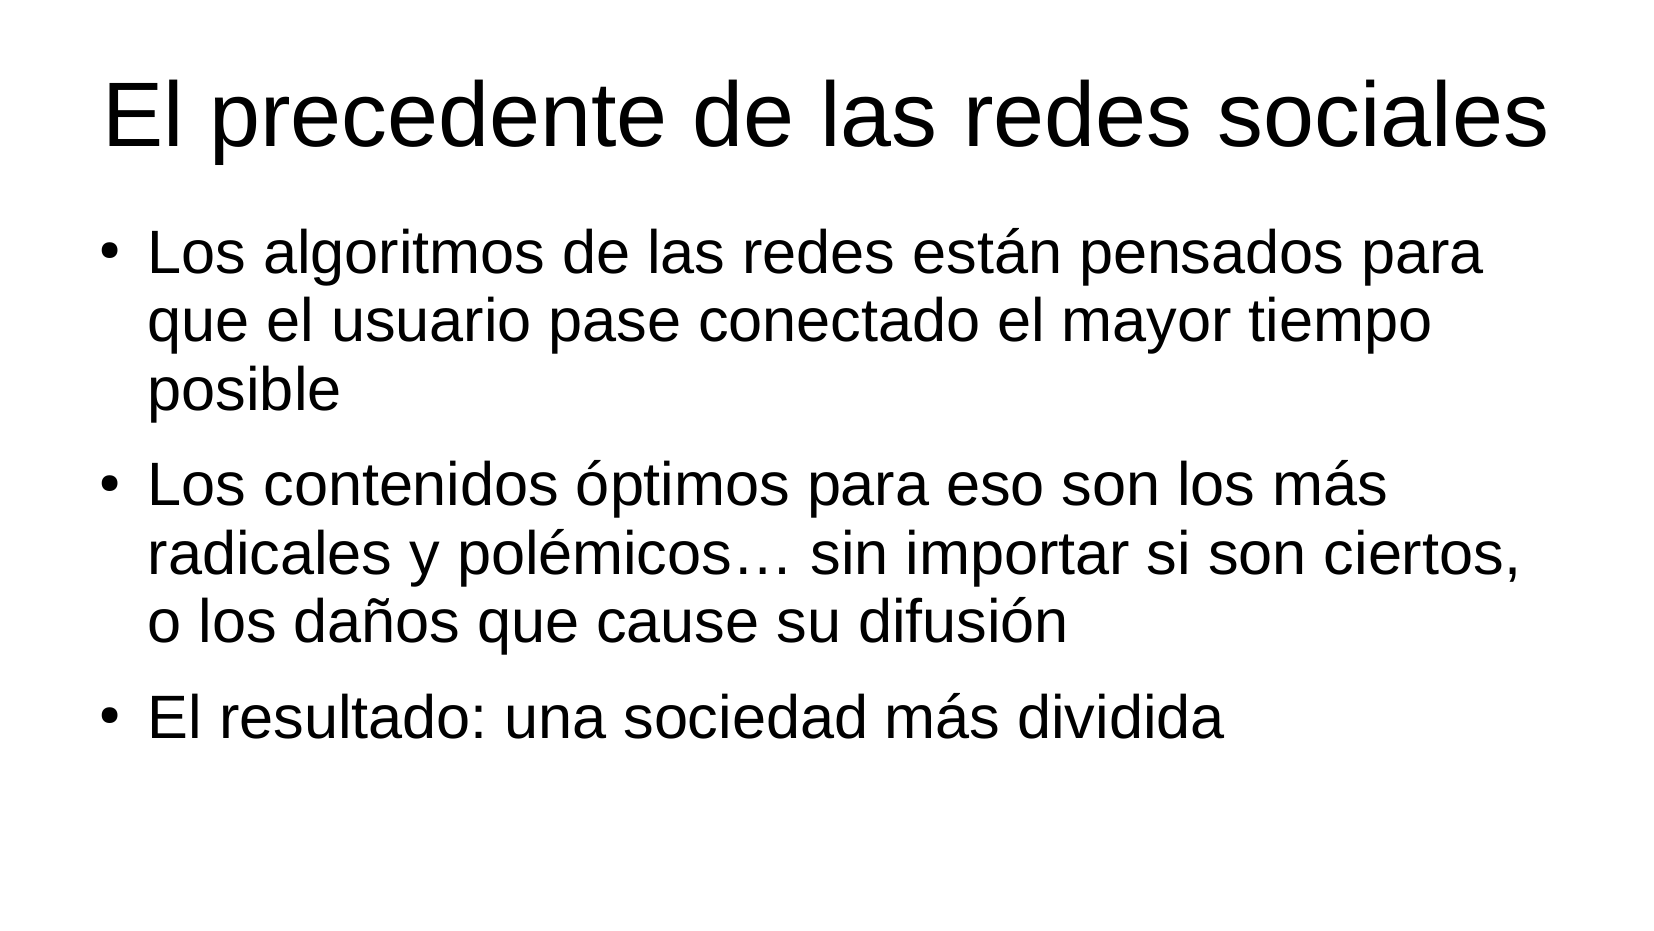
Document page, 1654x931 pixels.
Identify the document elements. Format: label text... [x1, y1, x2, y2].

list Los algoritmos de las redes están pensados para que el usuario pase conectado el mayor tiempo posible Los contenidos óptimos para eso son los más radicales y polémicos… sin importar si son ciertos, o los daños que cause su difusión El resultado: una sociedad más dividida [82, 217, 1571, 758]
title El precedente de las redes sociales [82, 37, 1571, 193]
